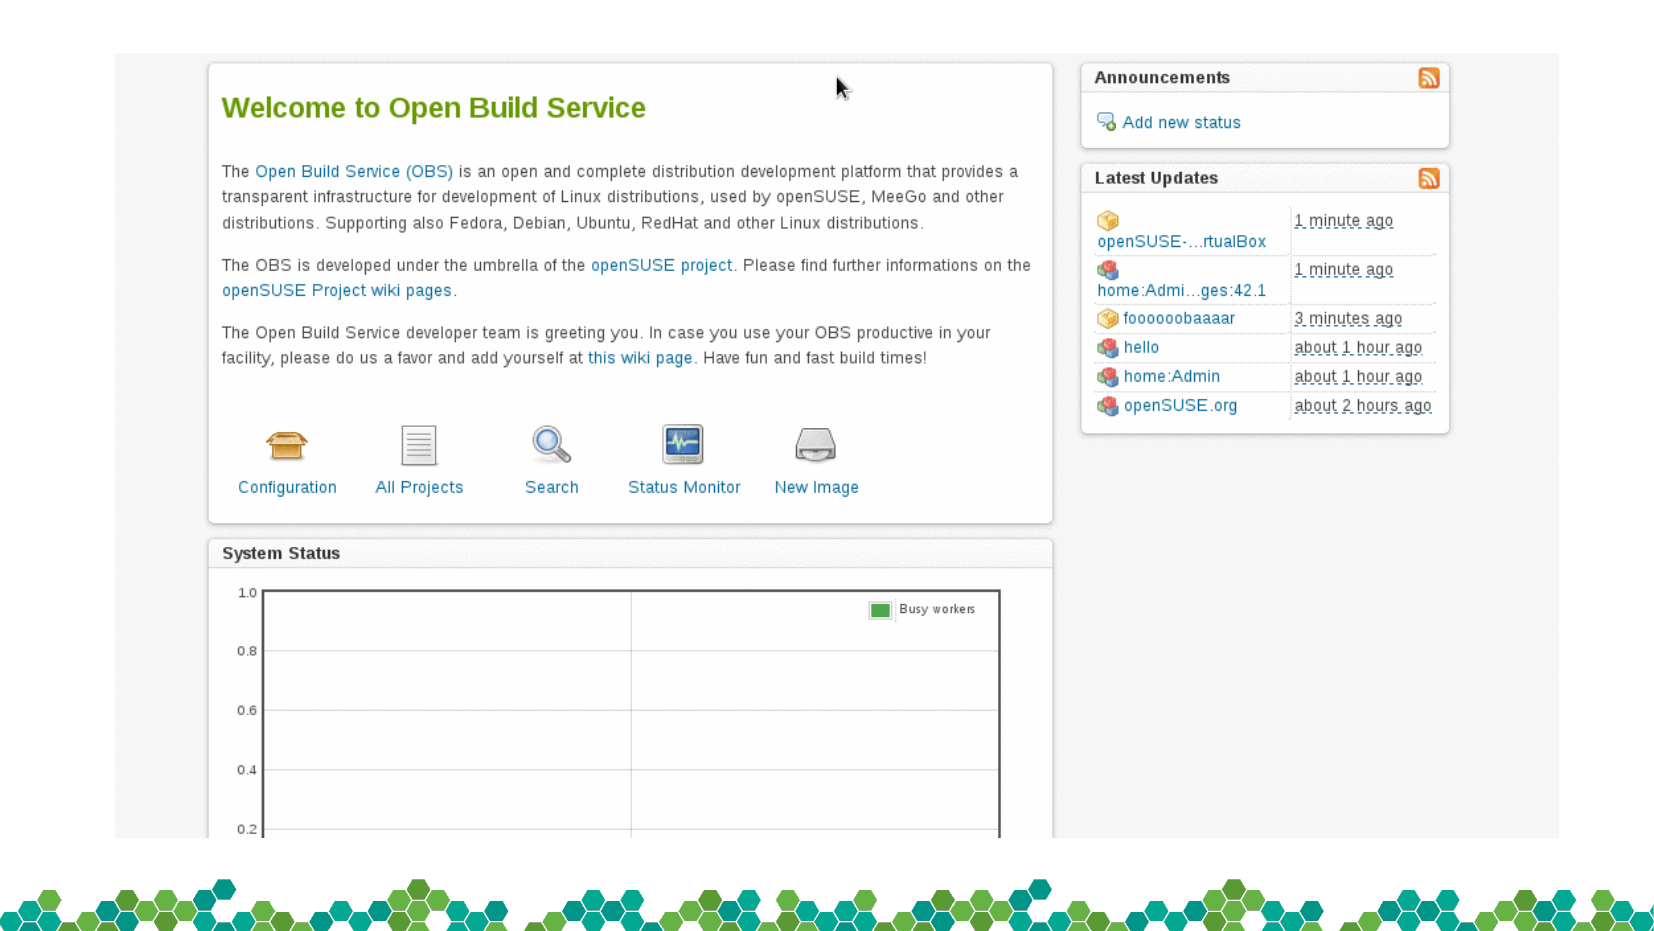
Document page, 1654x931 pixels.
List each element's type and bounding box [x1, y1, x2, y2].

picture [0, 871, 1654, 931]
picture [115, 53, 1559, 838]
